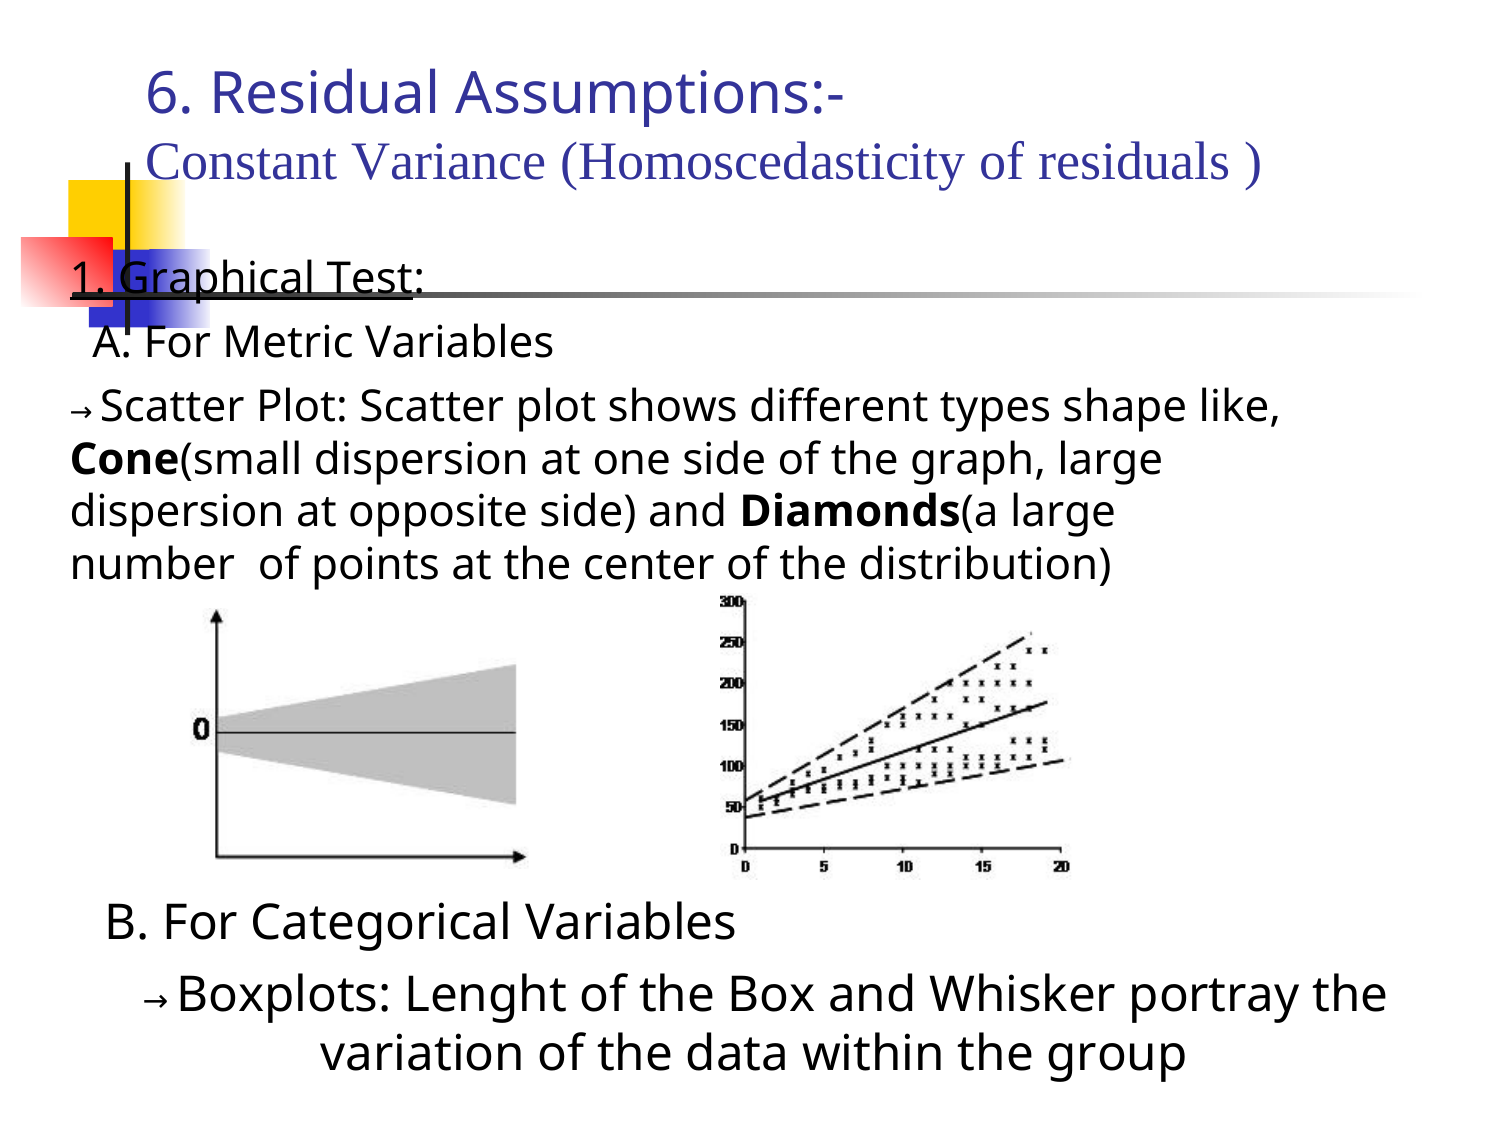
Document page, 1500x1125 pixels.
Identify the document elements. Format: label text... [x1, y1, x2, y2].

picture [720, 593, 1076, 880]
title 6. Residual Assumptions:- Constant Variance (Homoscedasticity of residuals ) [130, 47, 1406, 198]
picture [178, 608, 532, 869]
list 1. Graphical Test: A. For Metric Variables → Scatter Plot: Scatter plot shows different types shape like, Cone(small dispersion at one side of the graph, large dispersion at opposite side) and Diamonds(a large number of points at the center of the distribution) [17, 242, 1489, 662]
list B. For Categorical Variables → Boxplots: Lenght of the Box and Whisker portray the variation of the data within the group [35, 882, 1465, 1125]
